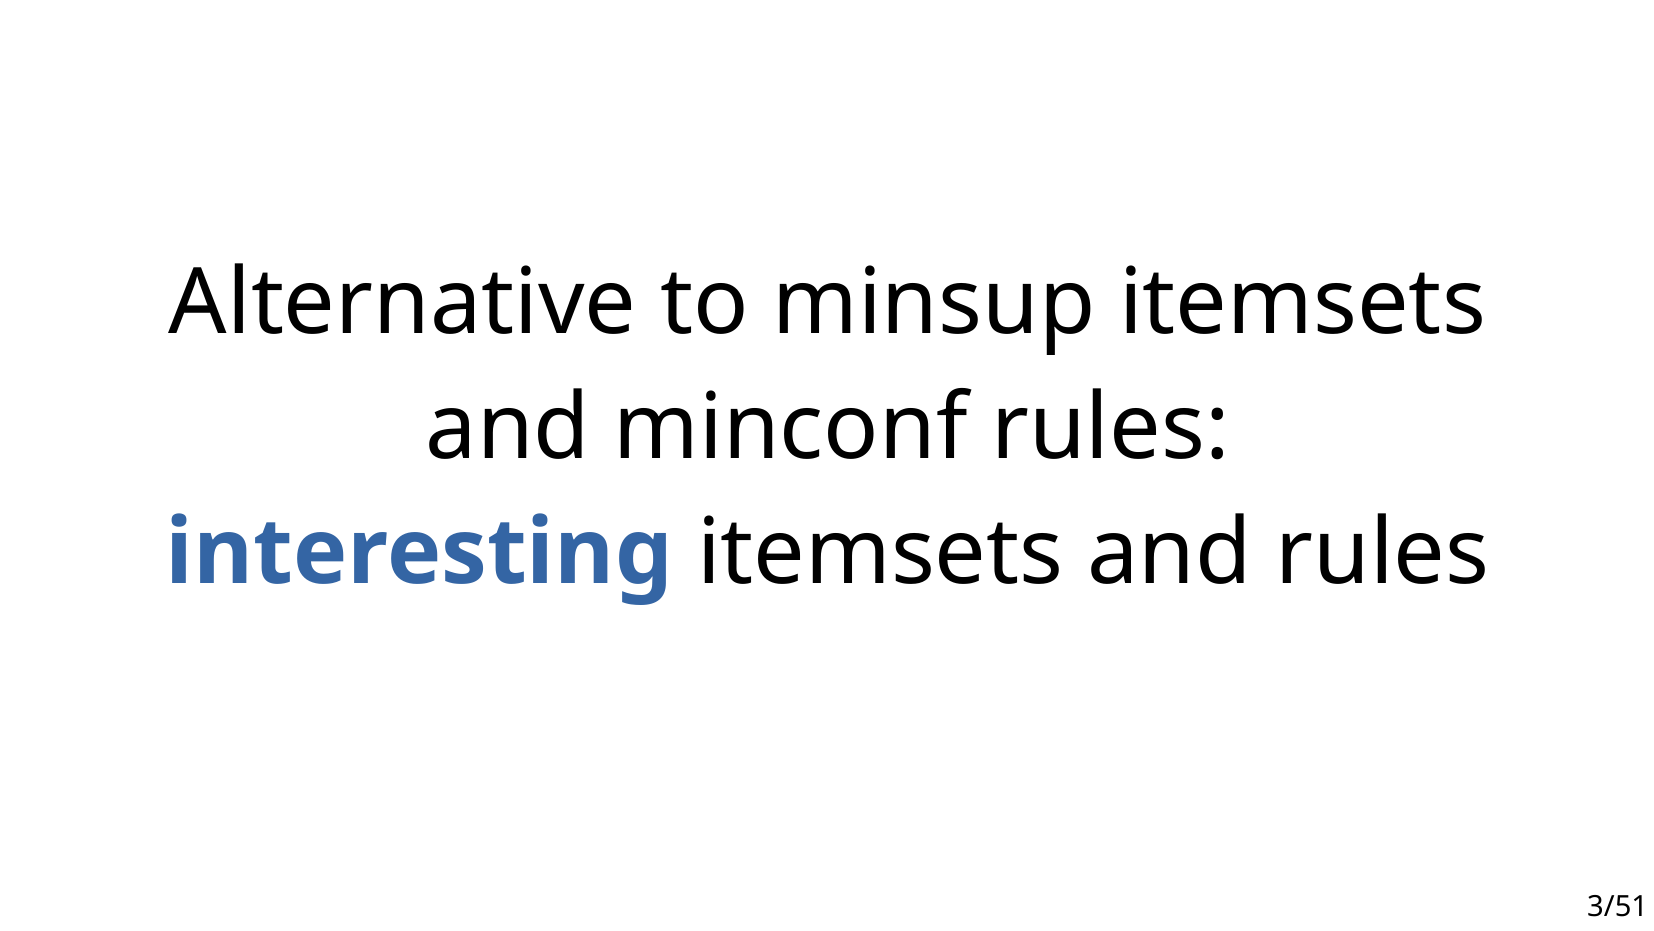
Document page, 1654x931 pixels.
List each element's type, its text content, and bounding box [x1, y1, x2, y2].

title Alternative to minsup itemsets and minconf rules: interesting itemsets and rules [0, 229, 1654, 617]
